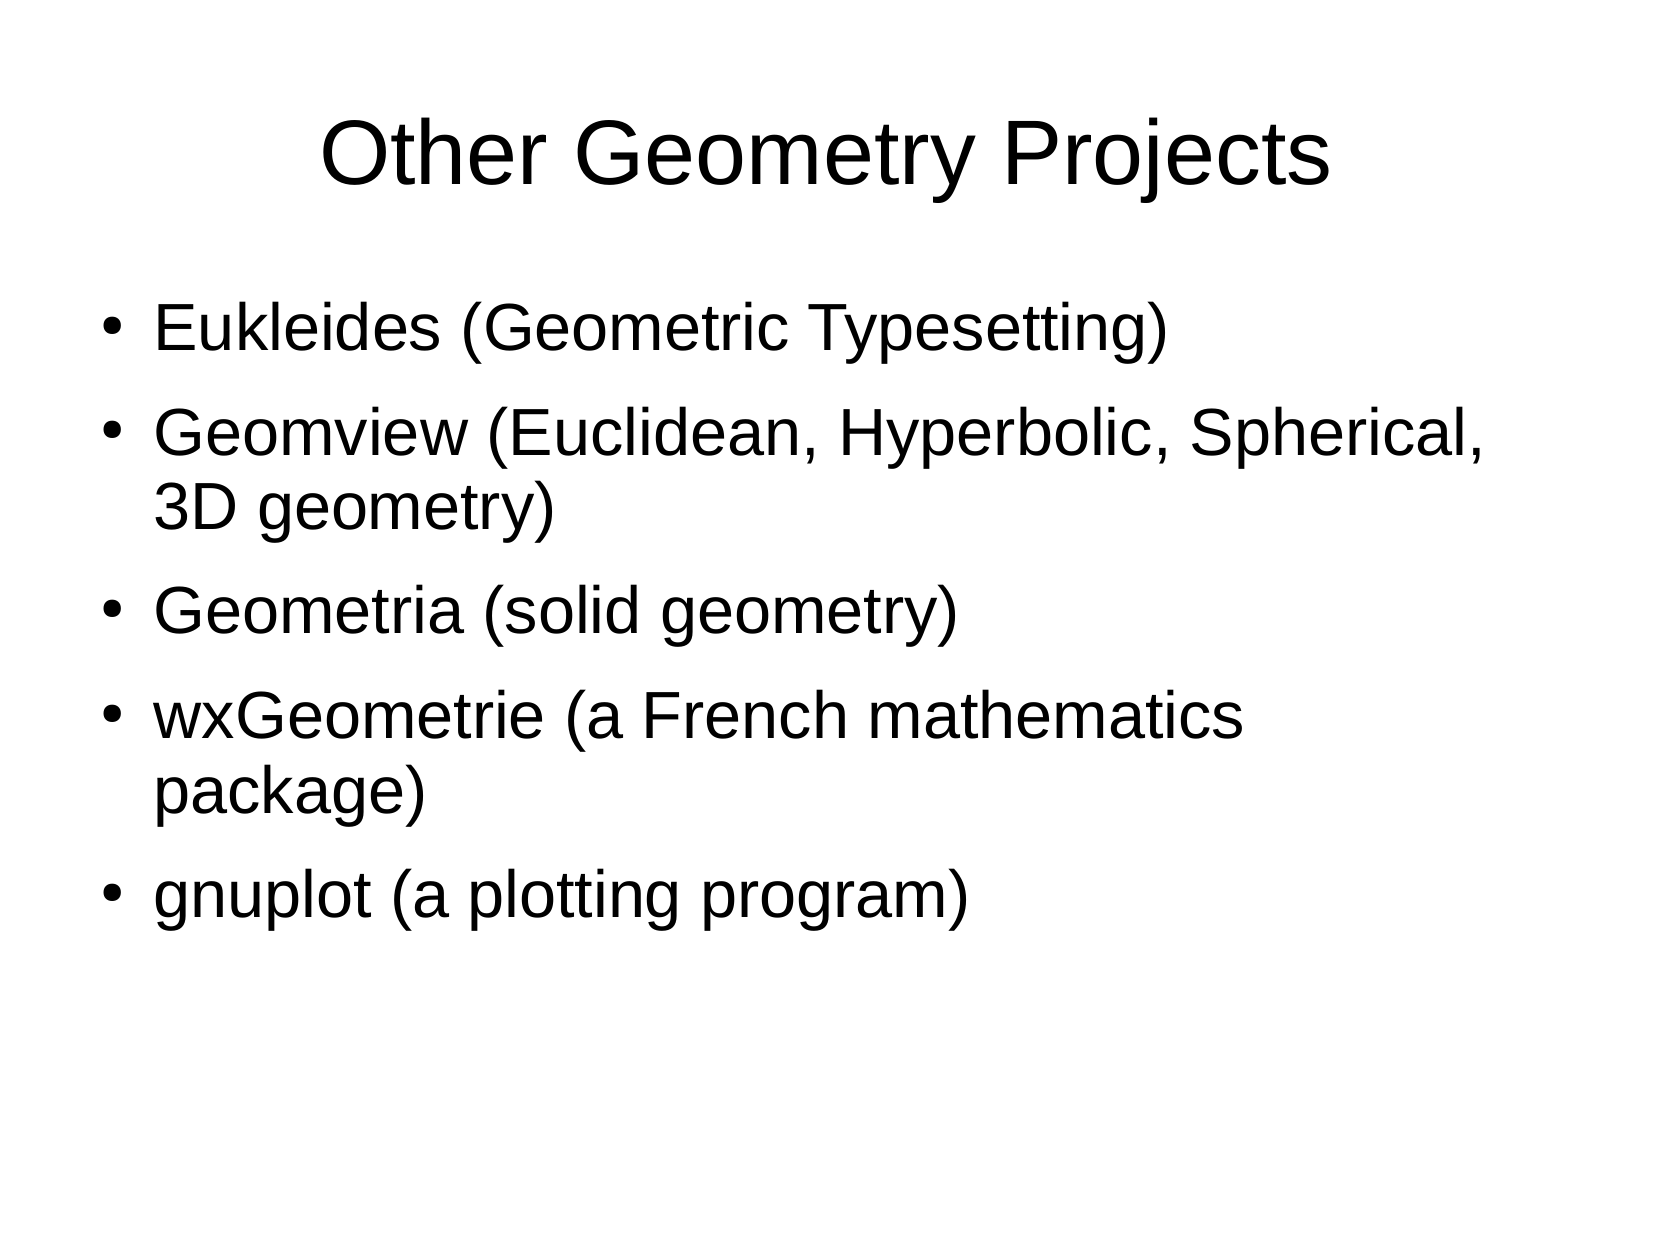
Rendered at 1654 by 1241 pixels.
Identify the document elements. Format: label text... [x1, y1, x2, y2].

list Eukleides (Geometric Typesetting) Geomview (Euclidean, Hyperbolic, Spherical, 3D geometry) Geometria (solid geometry) wxGeometrie (a French mathematics package) gnuplot (a plotting program) [82, 290, 1538, 1010]
title Other Geometry Projects [82, 49, 1571, 257]
